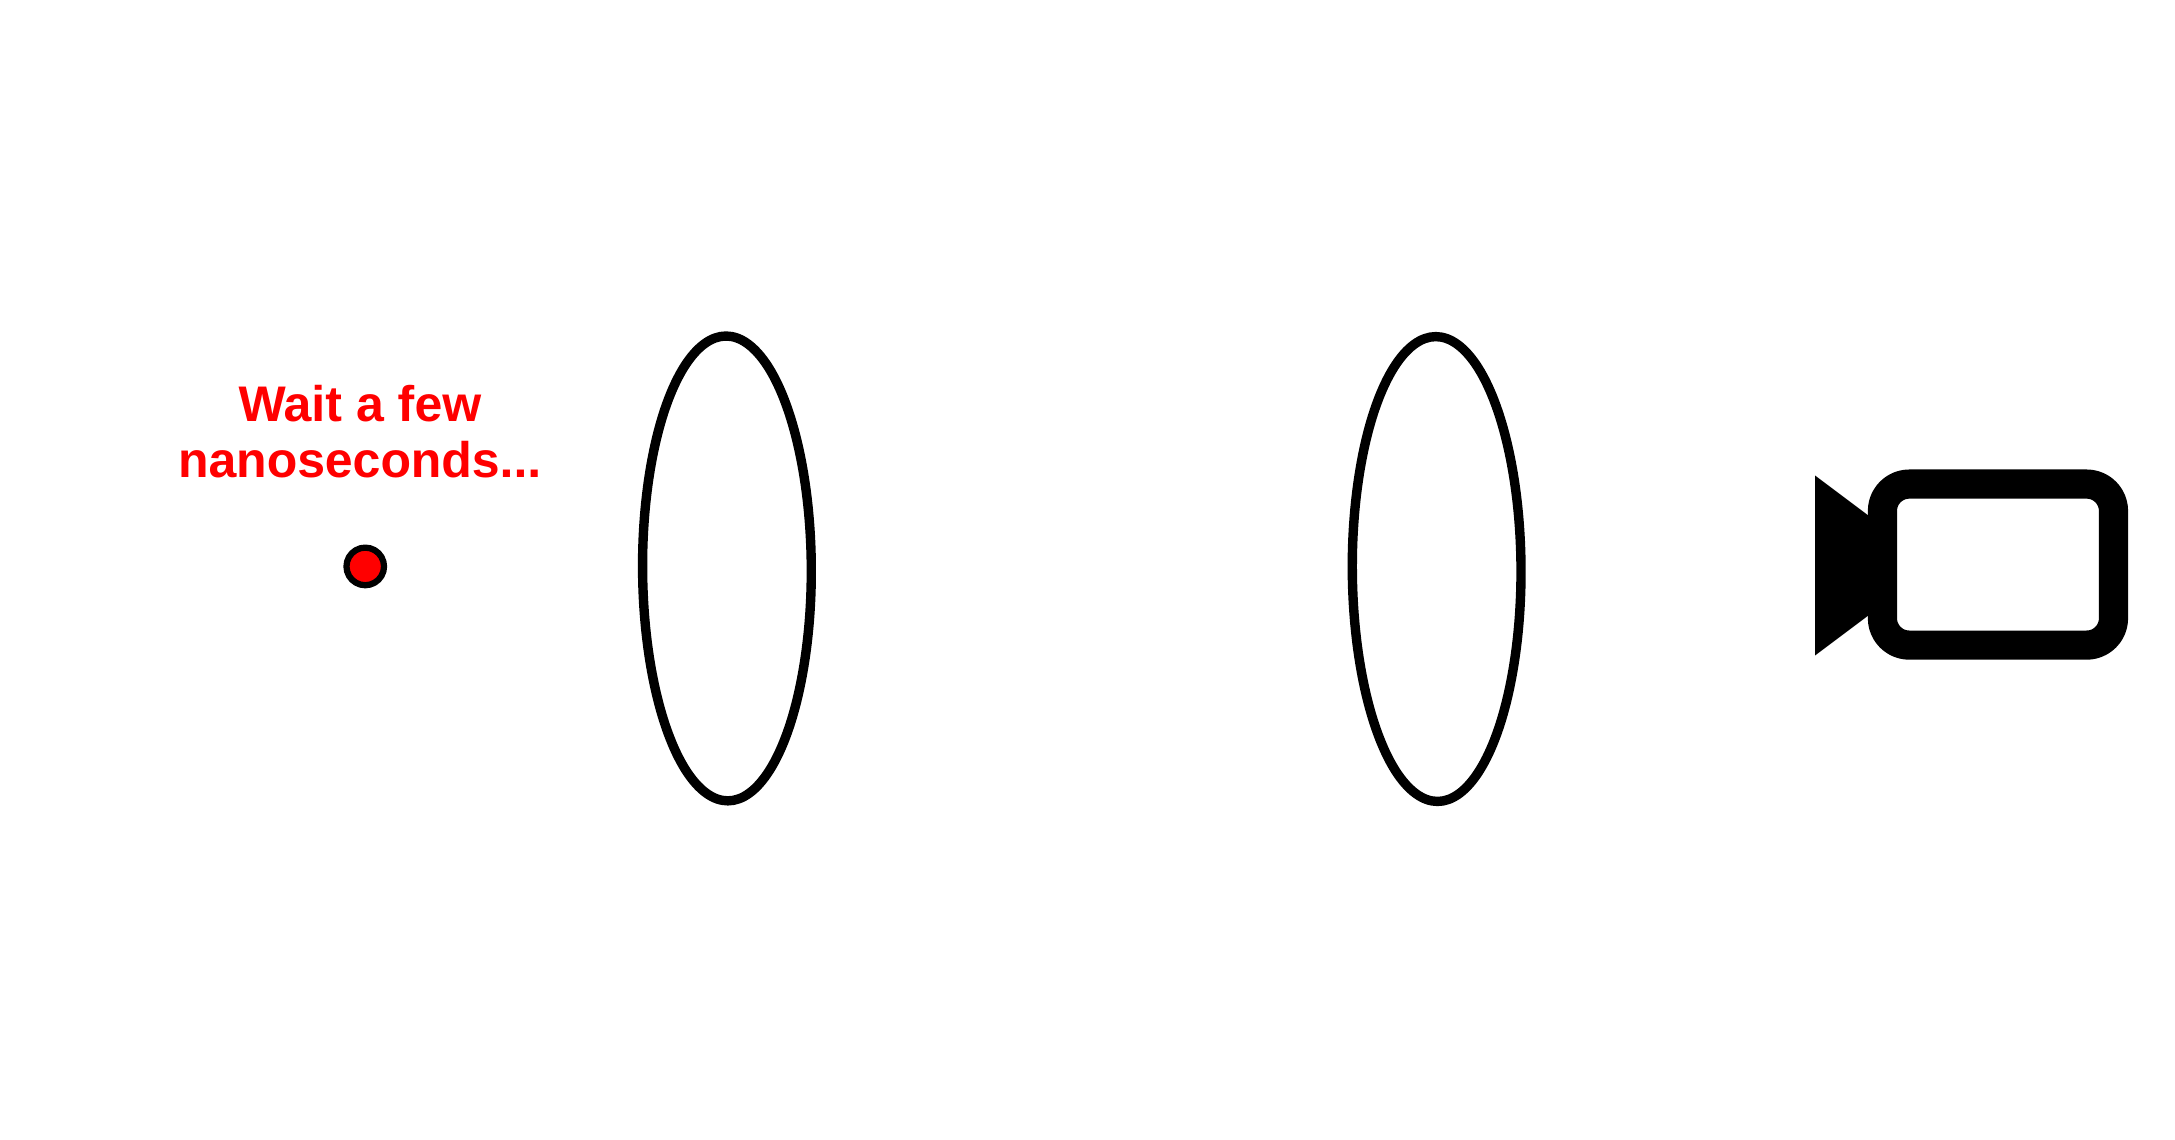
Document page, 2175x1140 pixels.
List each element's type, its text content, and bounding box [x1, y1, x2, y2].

text_box [346, 547, 385, 586]
text_box [1882, 484, 2114, 646]
text_box [1815, 475, 1876, 656]
text_box [1352, 336, 1522, 802]
text_box [642, 336, 812, 801]
text_box Wait a few nanoseconds... [150, 368, 571, 496]
